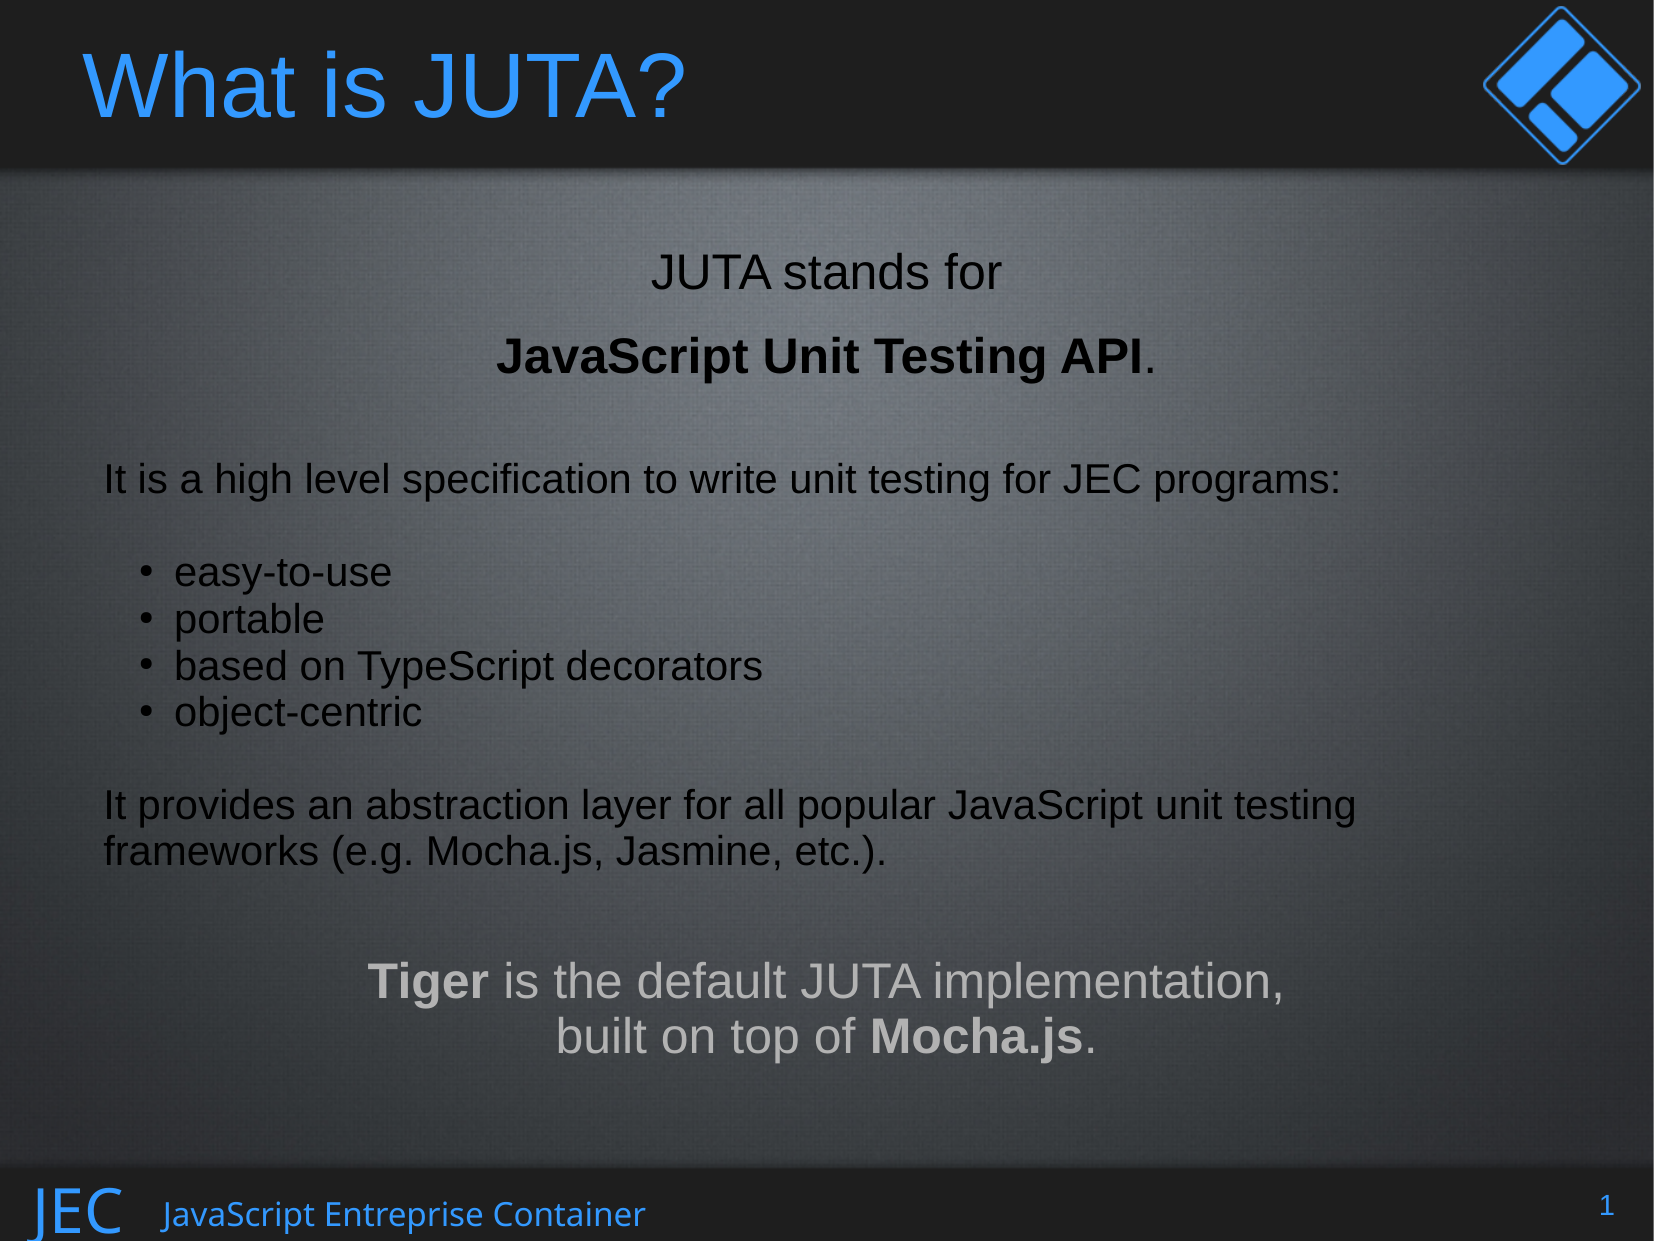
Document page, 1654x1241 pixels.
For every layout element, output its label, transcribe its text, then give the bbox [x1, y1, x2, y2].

picture [0, 0, 1654, 1241]
title What is JUTA? [82, 23, 1441, 147]
text_box JavaScript Entreprise Container [148, 1183, 651, 1241]
text_box 1 [744, 1181, 1630, 1229]
text_box JEC [17, 1159, 149, 1241]
text_box Tiger is the default JUTA implementation, built on top of Mocha.js. [59, 945, 1595, 1075]
text_box JUTA stands for JavaScript Unit Testing API. [59, 236, 1595, 393]
text_box It is a high level specification to write unit testing for JEC programs: easy-to-use portable based on TypeScript decorators object-centric It provides an abstraction layer for all popular JavaScript unit testing frameworks (e.g. Mocha.js, Jasmine, etc.). [88, 448, 1565, 885]
